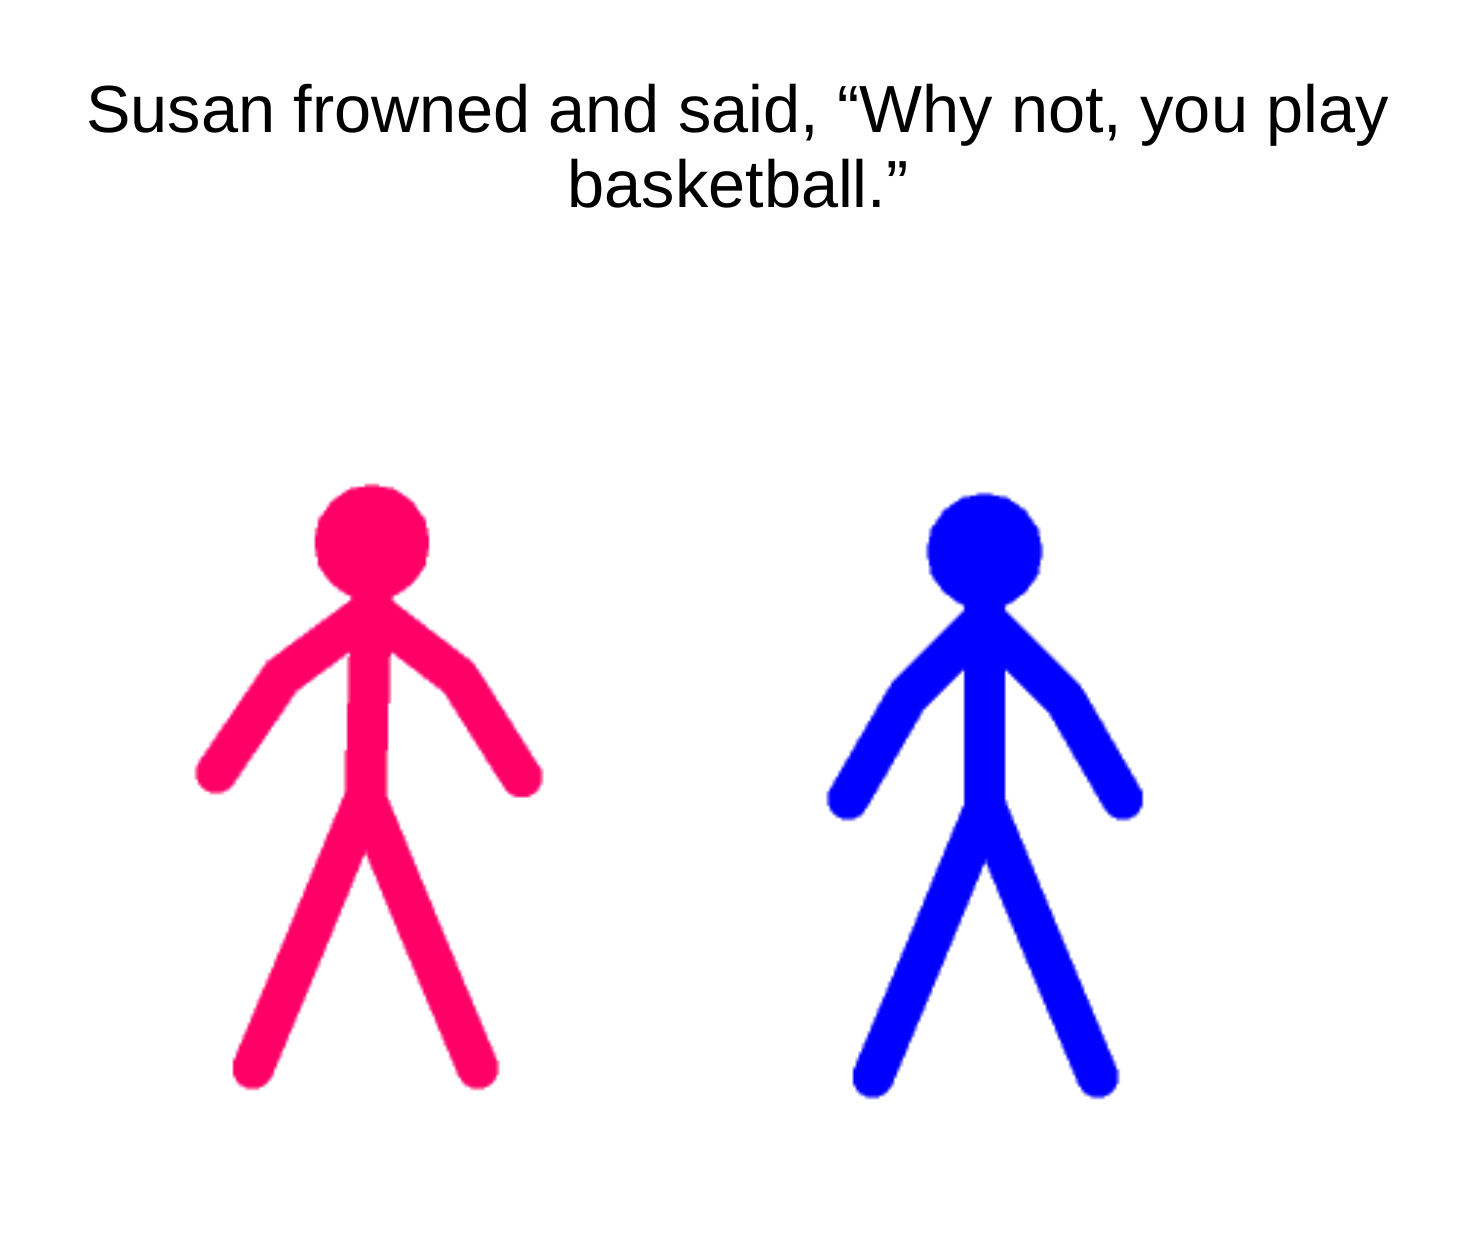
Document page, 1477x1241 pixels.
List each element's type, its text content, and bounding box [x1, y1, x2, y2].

subtitle Susan frowned and said, “Why not, you play basketball.” [73, 35, 1403, 258]
picture [0, 0, 1477, 1241]
